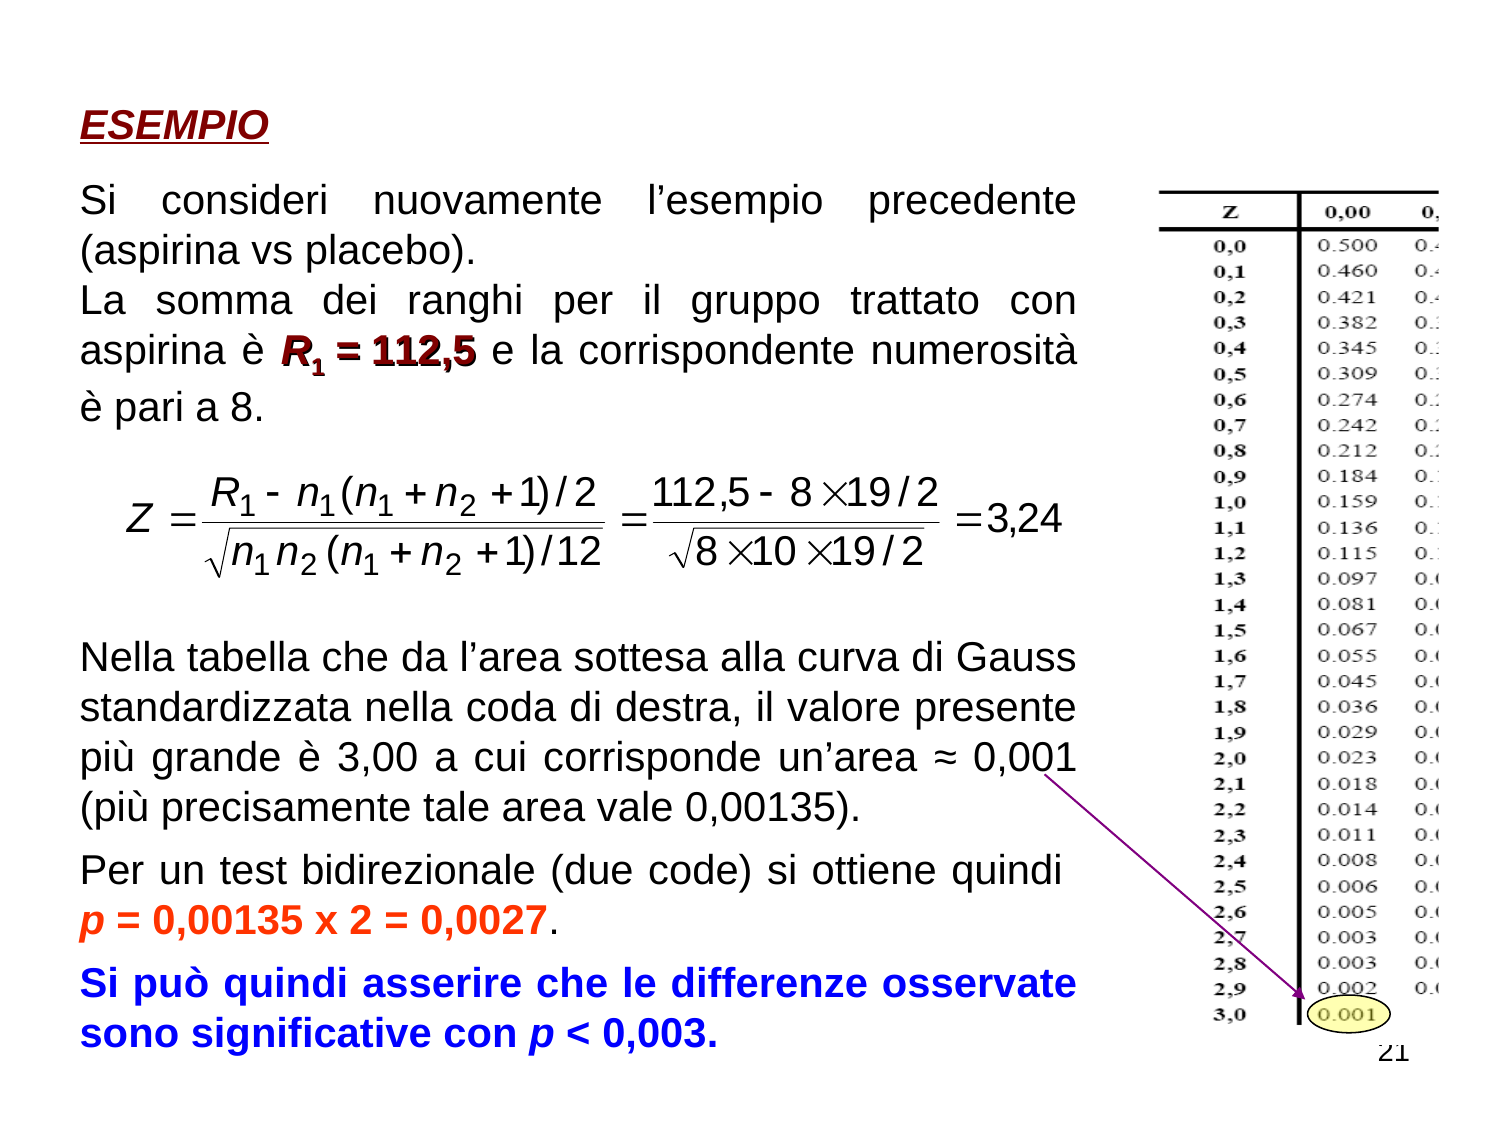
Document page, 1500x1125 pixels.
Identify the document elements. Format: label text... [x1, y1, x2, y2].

picture [1128, 172, 1439, 1045]
text_box [1307, 995, 1391, 1033]
text_box ESEMPIO Si consideri nuovamente l’esempio precedente (aspirina vs placebo). La somma dei ranghi per il gruppo trattato con aspirina è R1 = 112,5 e la corrispondente numerosità è pari a 8. Nella tabella che da l’area sottesa alla curva di Gauss standardizzata nella coda di destra, il valore presente più grande è 3,00 a cui corrisponde un’area ≈ 0,001 (più precisamente tale area vale 0,00135). Per un test bidirezionale (due code) si ottiene quindi p = 0,00135 x 2 = 0,0027. Si può quindi asserire che le differenze osservate sono significative con p < 0,003. [64, 90, 1093, 1125]
chart [123, 467, 1068, 583]
text_box <numero> [1093, 1024, 1426, 1103]
